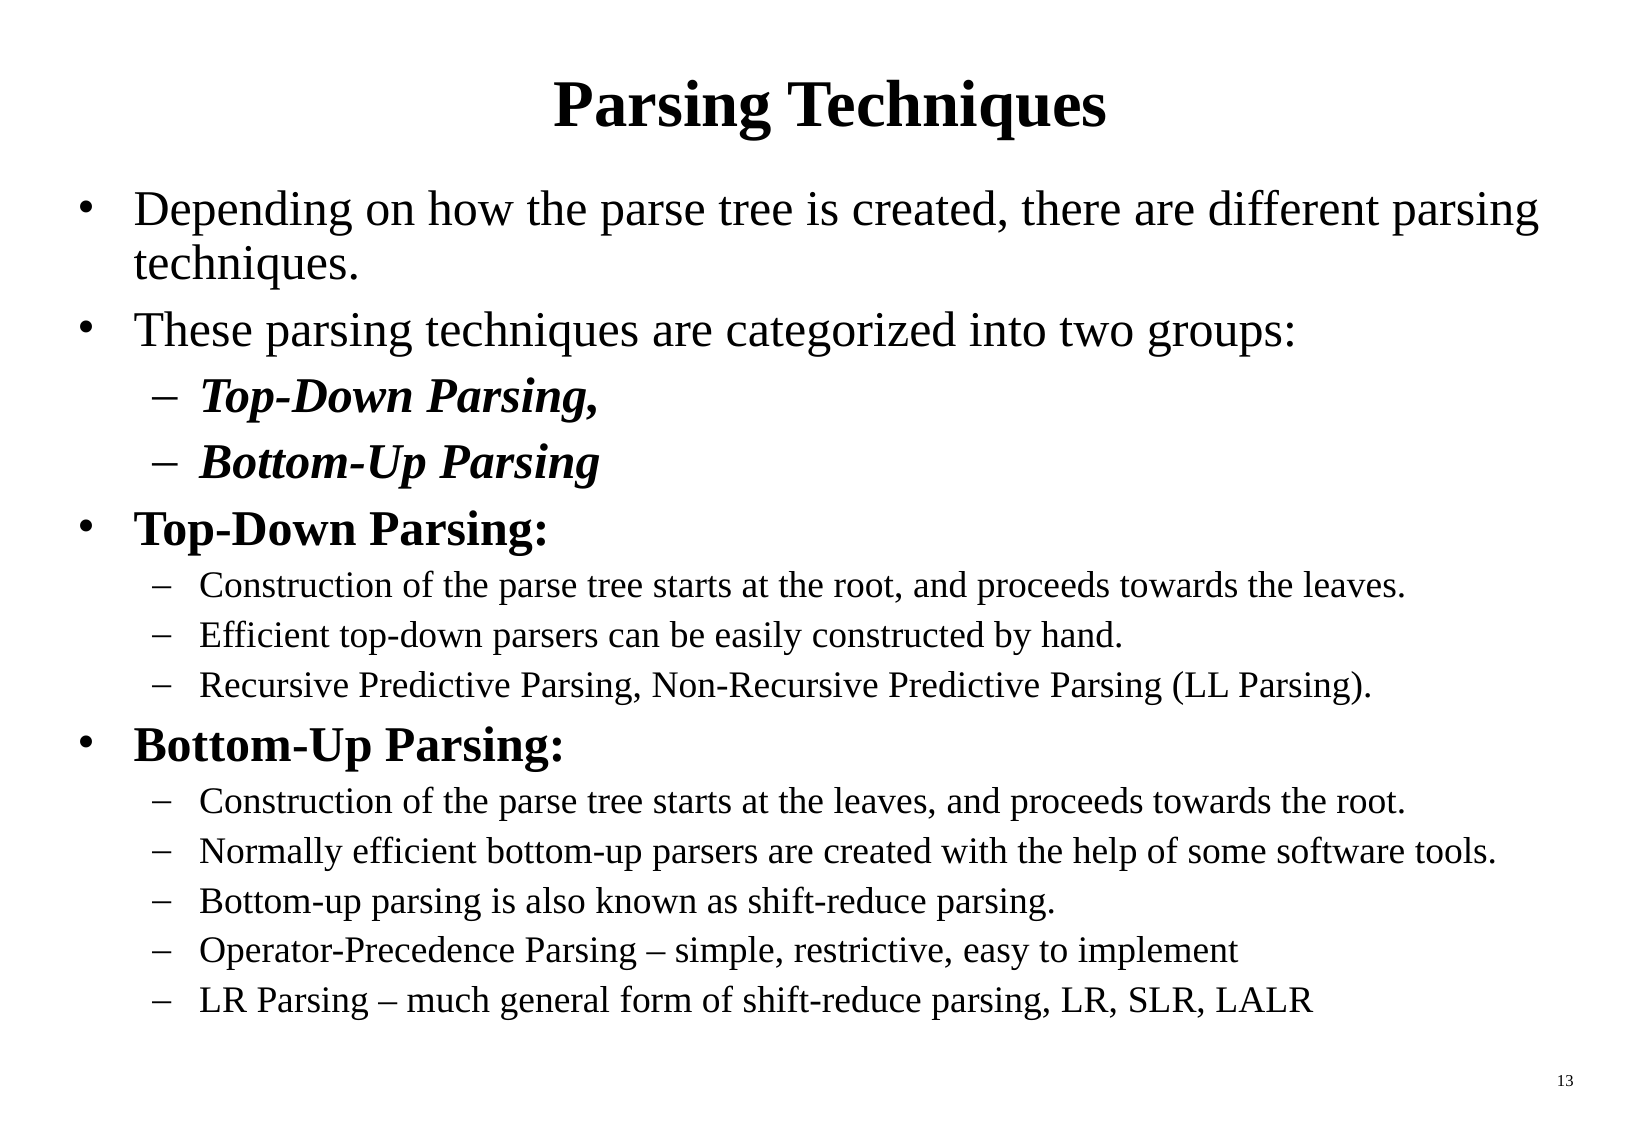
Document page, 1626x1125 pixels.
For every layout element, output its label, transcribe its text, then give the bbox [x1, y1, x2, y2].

list Depending on how the parse tree is created, there are different parsing techniques. These parsing techniques are categorized into two groups: Top-Down Parsing, Bottom-Up Parsing Top-Down Parsing: Construction of the parse tree starts at the root, and proceeds towards the leaves. Efficient top-down parsers can be easily constructed by hand. Recursive Predictive Parsing, Non-Recursive Predictive Parsing (LL Parsing). Bottom-Up Parsing: Construction of the parse tree starts at the leaves, and proceeds towards the root. Normally efficient bottom-up parsers are created with the help of some software tools. Bottom-up parsing is also known as shift-reduce parsing. Operator-Precedence Parsing – simple, restrictive, easy to implement LR Parsing – much general form of shift-reduce parsing, LR, SLR, LALR [62, 174, 1600, 1038]
text_box <number> [1250, 1062, 1589, 1101]
title Parsing Techniques [62, 24, 1600, 174]
